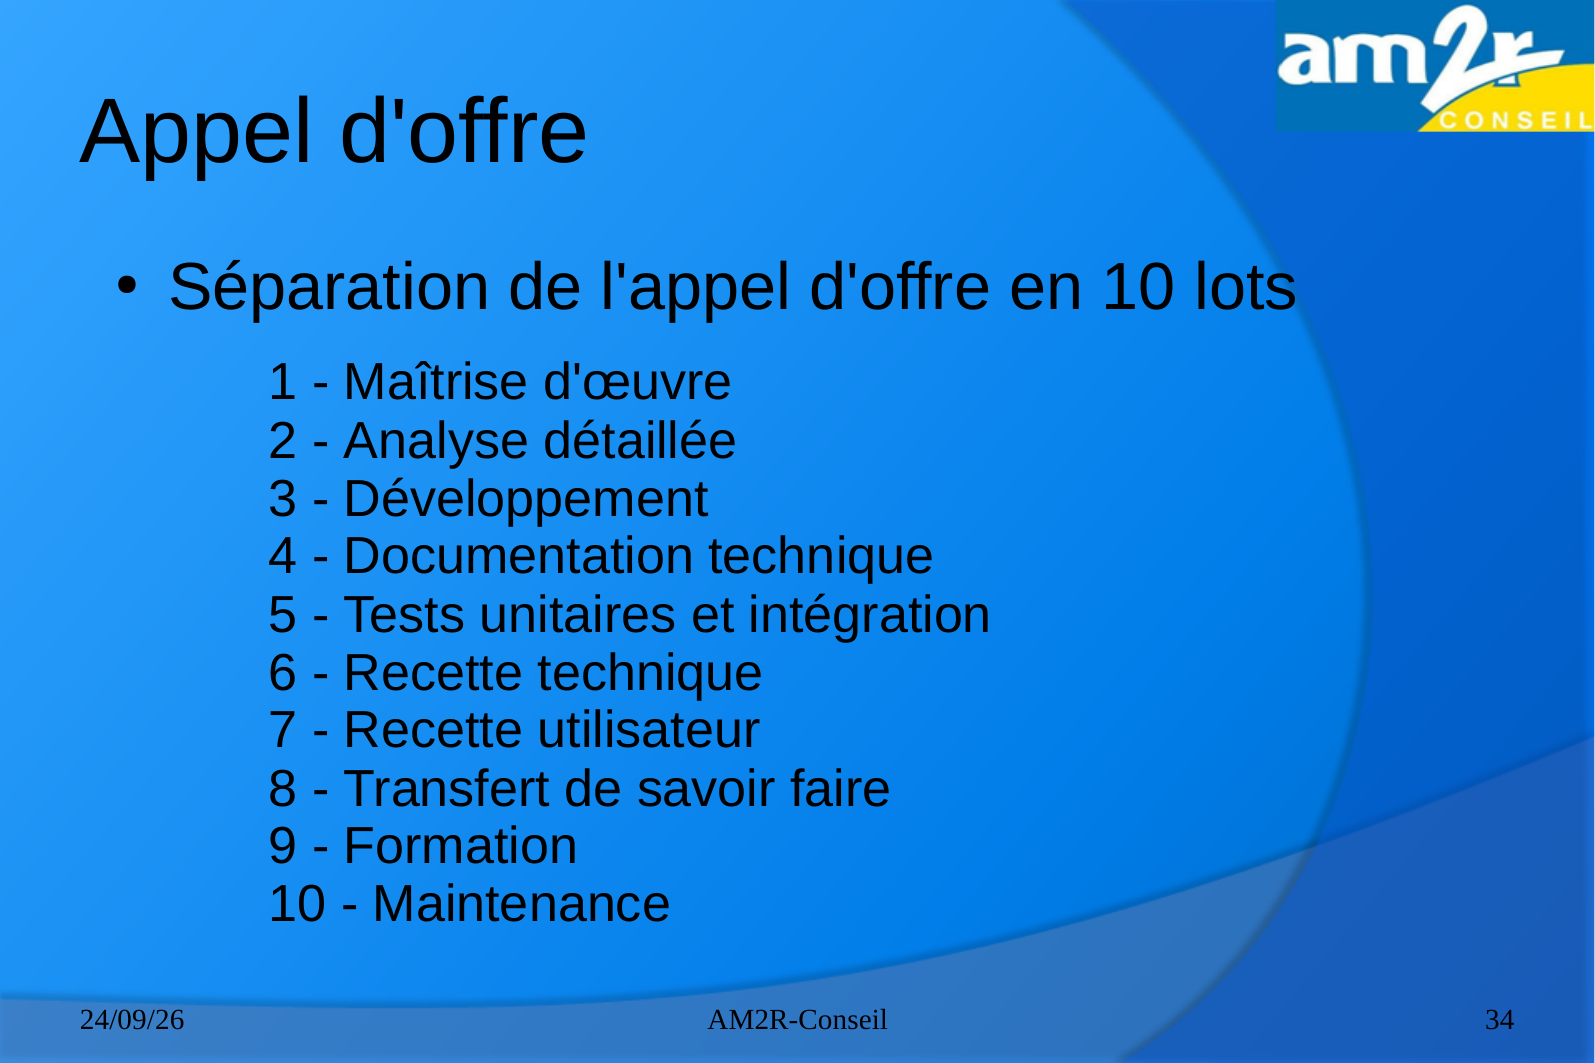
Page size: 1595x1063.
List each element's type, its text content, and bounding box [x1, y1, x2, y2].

picture [0, 0, 1595, 1063]
title Appel d'offre [79, 49, 1241, 213]
list Séparation de l'appel d'offre en 10 lots Maîtrise d'œuvre Analyse détaillée Développement Documentation technique Tests unitaires et intégration Recette technique Recette utilisateur Transfert de savoir faire Formation Maintenance [79, 248, 1515, 960]
